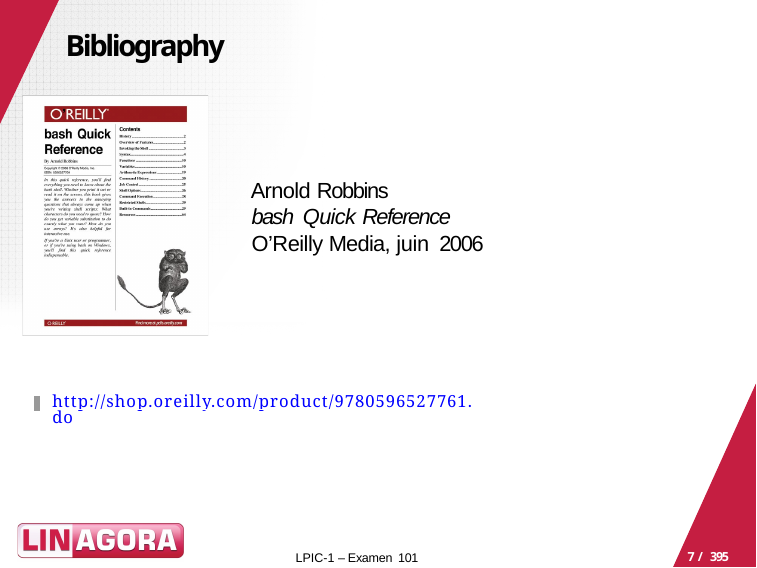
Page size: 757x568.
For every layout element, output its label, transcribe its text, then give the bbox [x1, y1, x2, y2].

text_box LPIC-1 – Examen 101 [293, 549, 420, 568]
text_box Bibliography [63, 26, 697, 122]
text_box <number> / 395 [683, 549, 747, 568]
picture [0, 0, 352, 352]
text_box [17, 520, 184, 562]
text_box [22, 95, 209, 336]
text_box http://shop.oreilly.com/product/9780596527761.do [50, 390, 478, 413]
text_box Arnold Robbins bash Quick Reference O’Reilly Media, juin 2006 [248, 176, 496, 257]
